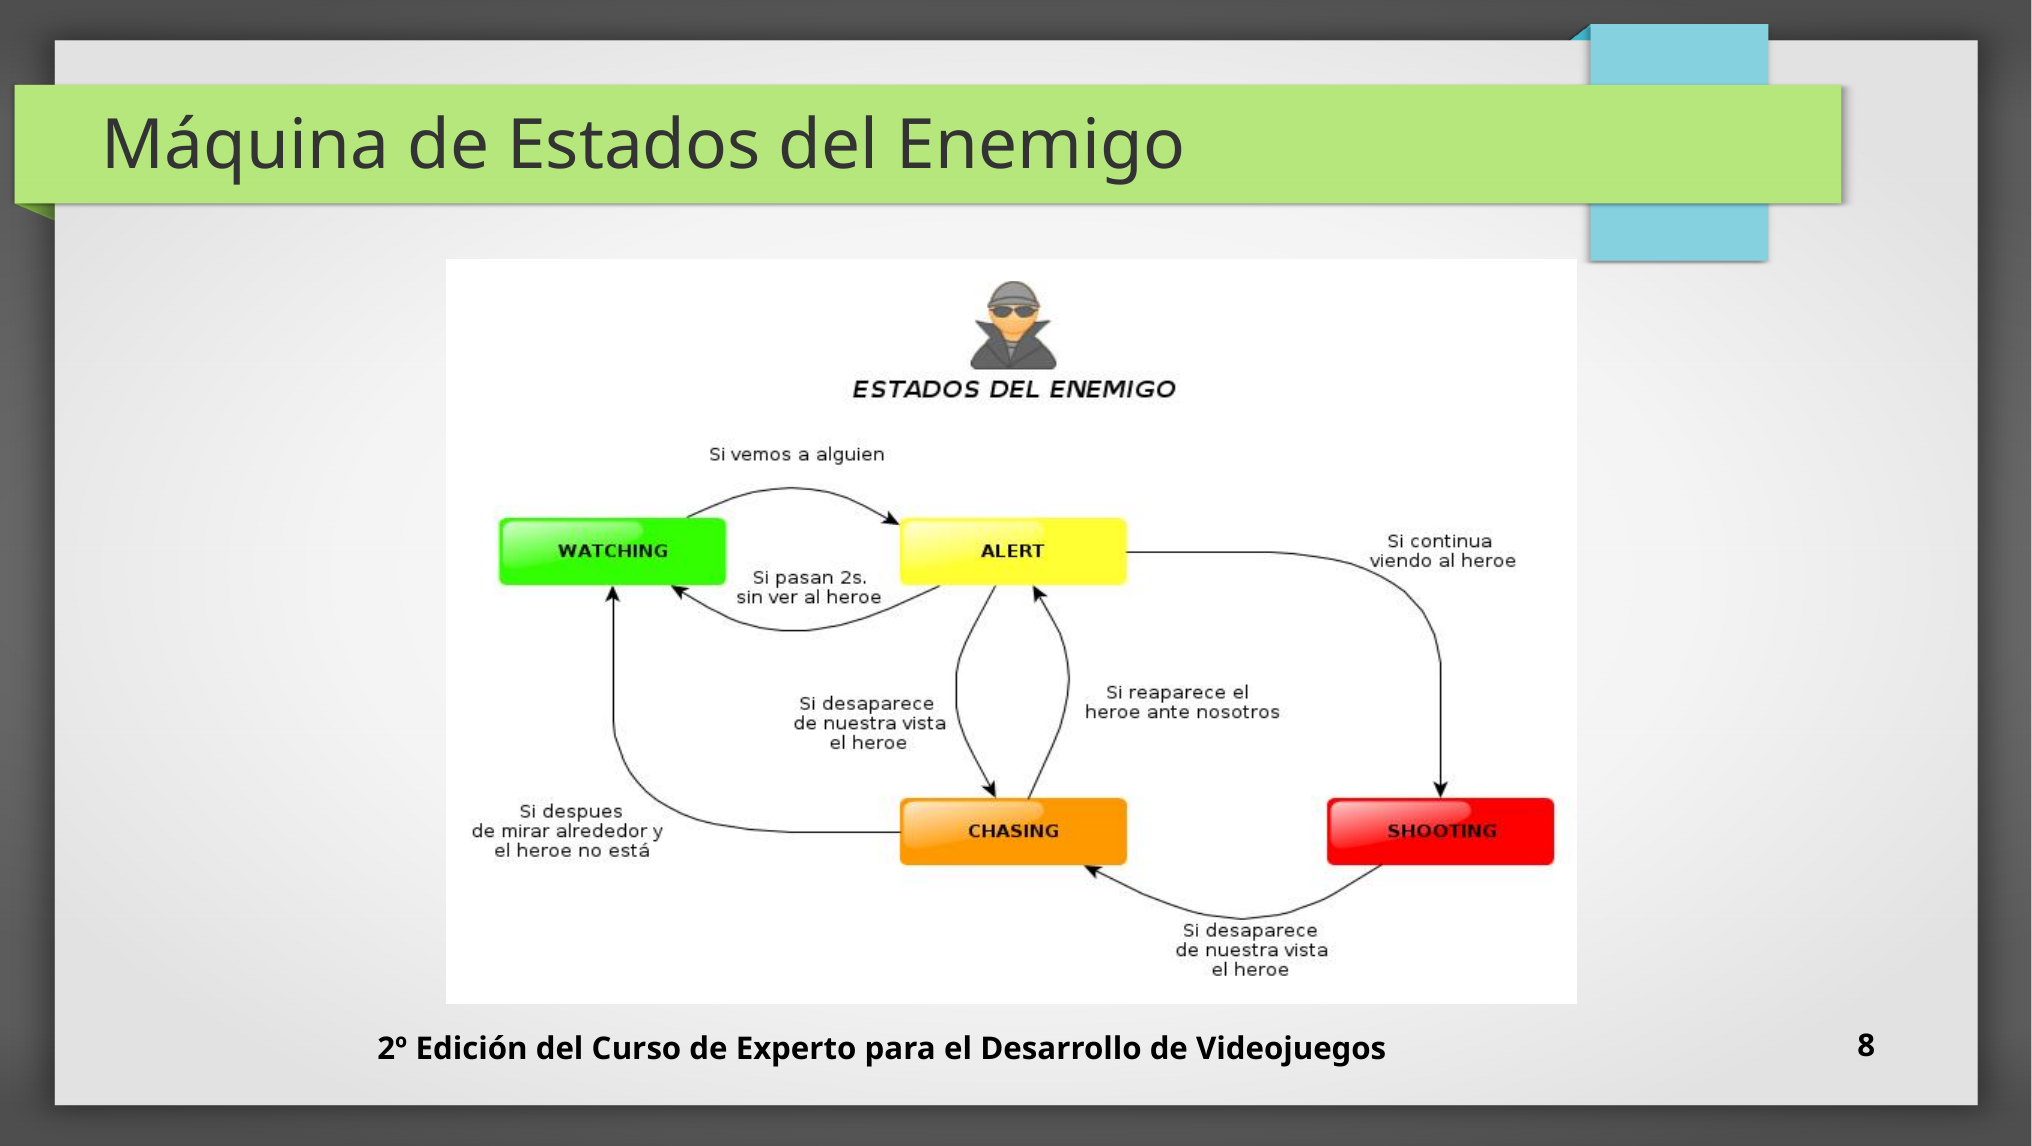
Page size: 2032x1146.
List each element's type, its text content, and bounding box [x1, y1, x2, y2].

title Máquina de Estados del Enemigo [101, 45, 1930, 237]
text_box <número> [1842, 1015, 2032, 1082]
picture [0, 0, 2032, 1146]
text_box 2º Edición del Curso de Experto para el Desarrollo de Videojuegos [362, 1018, 1669, 1085]
